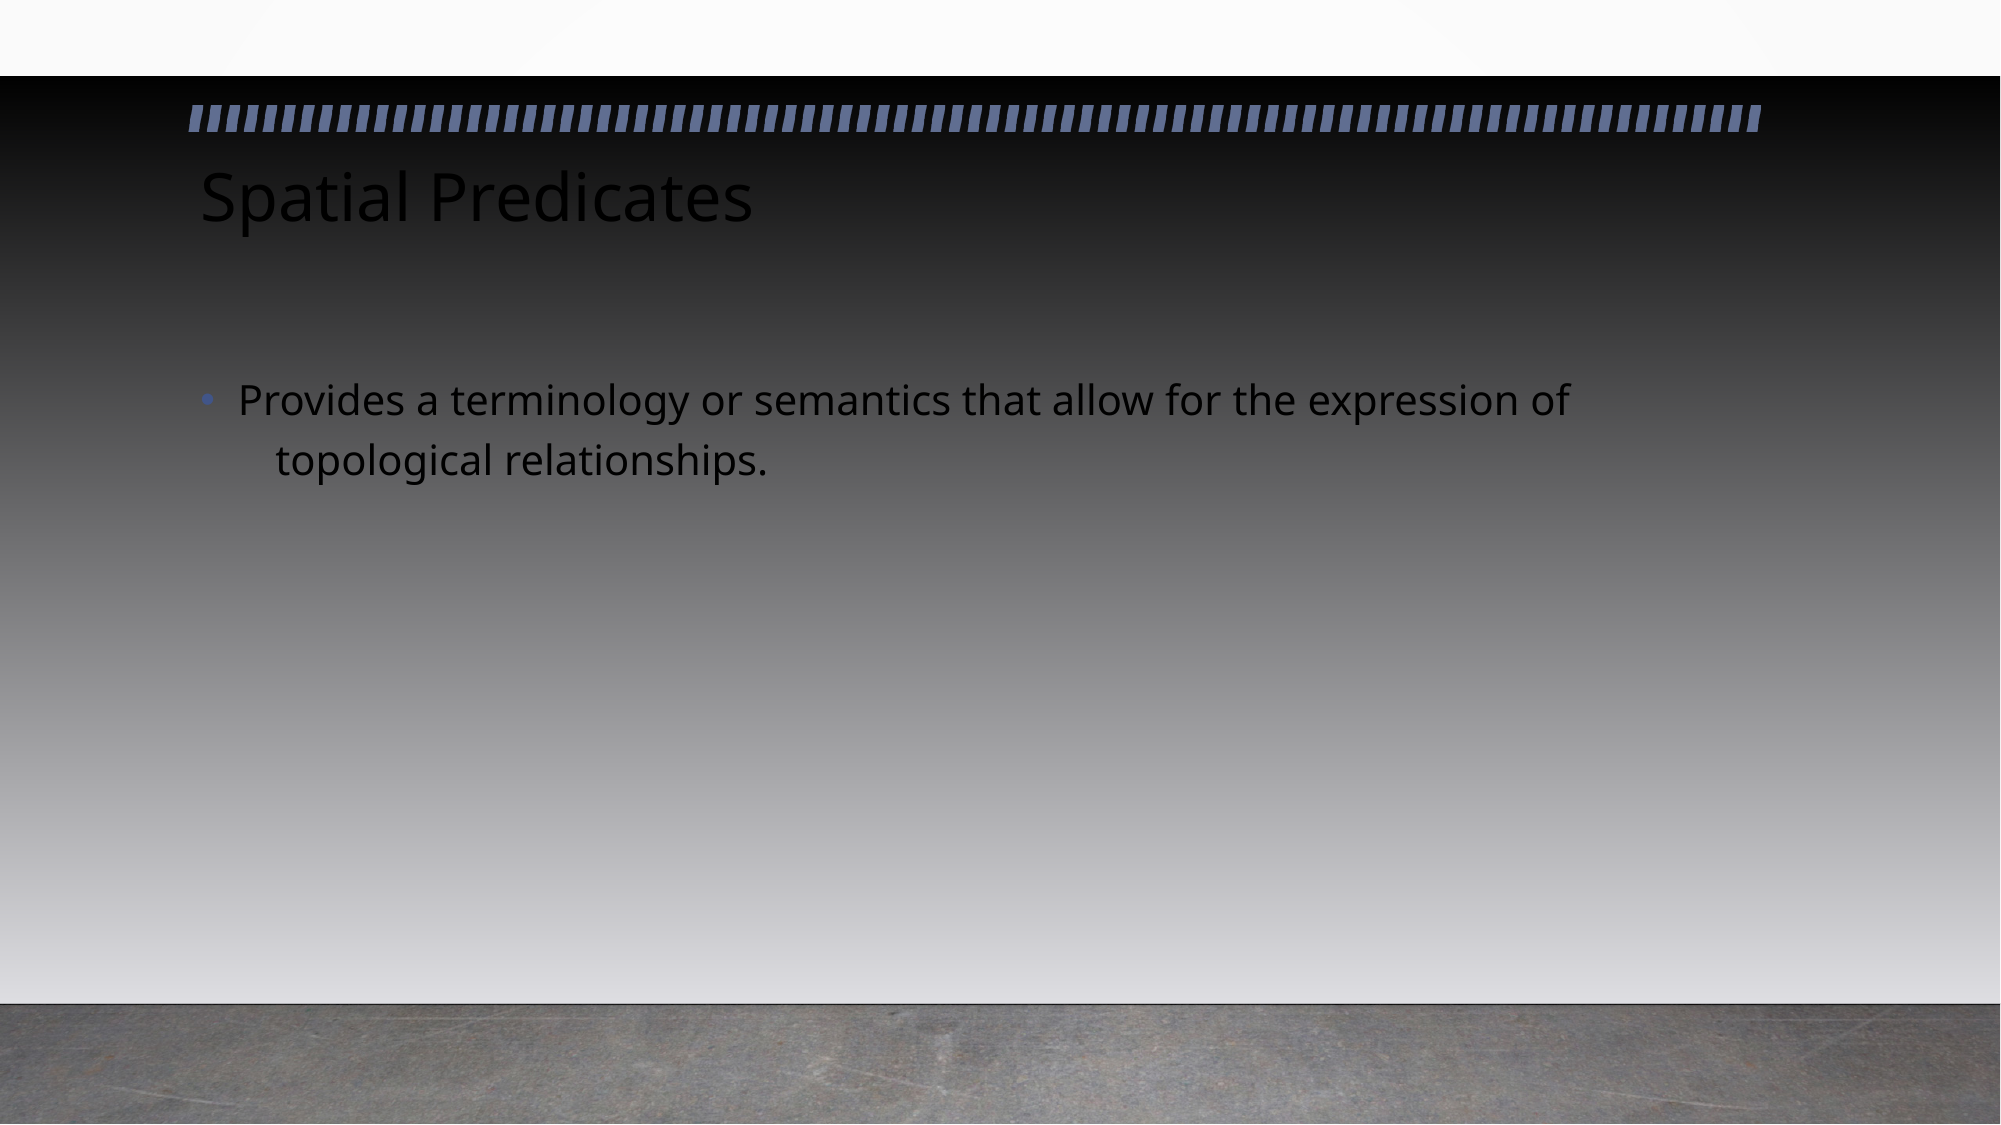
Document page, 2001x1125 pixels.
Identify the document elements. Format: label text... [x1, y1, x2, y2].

title Spatial Predicates [185, 156, 1761, 329]
list Provides a terminology or semantics that allow for the expression of topological relationships. [185, 356, 1761, 897]
